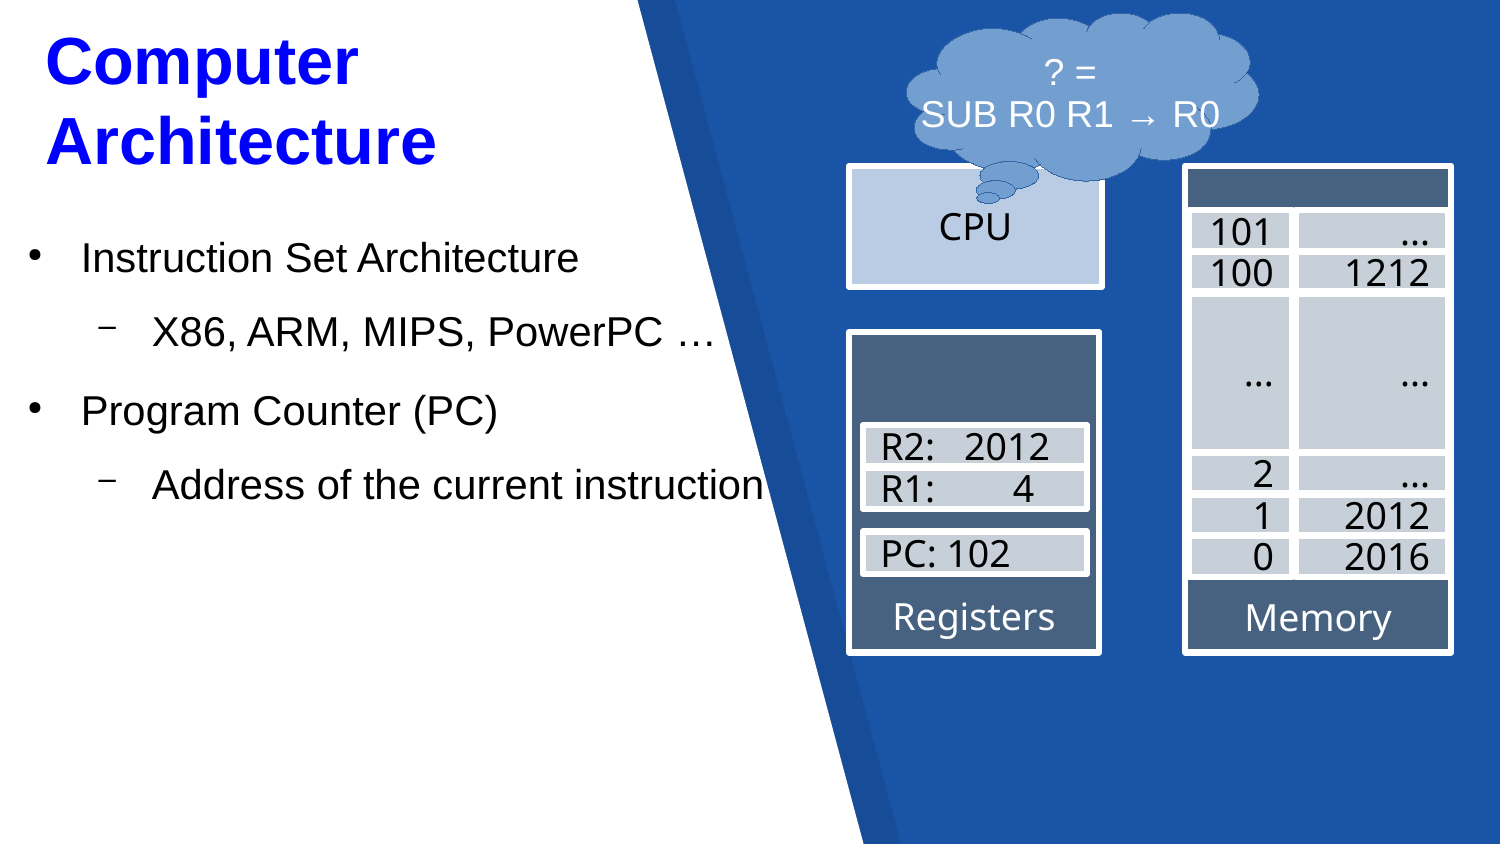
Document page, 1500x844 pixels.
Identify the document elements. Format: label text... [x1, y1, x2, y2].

text_box ... [1295, 209, 1449, 253]
text_box R1: 4 [862, 468, 1088, 509]
list Instruction Set Architecture X86, ARM, MIPS, PowerPC … Program Counter (PC) Address of the current instruction [0, 215, 797, 611]
text_box CPU [849, 165, 1102, 287]
text_box ... [1295, 294, 1449, 454]
text_box Registers [848, 332, 1100, 653]
text_box 2016 [1295, 536, 1449, 578]
text_box ... [1189, 294, 1292, 454]
title Computer Architecture [30, 113, 627, 193]
text_box 101 [1189, 209, 1292, 253]
text_box 1 [1189, 495, 1292, 536]
text_box 2012 [1295, 495, 1449, 536]
text_box PC: 102 [862, 531, 1088, 574]
text_box 1212 [1295, 253, 1449, 294]
text_box ... [1295, 454, 1449, 495]
text_box ? = SUB R0 R1 → R0 [906, 13, 1260, 204]
text_box Memory [1185, 165, 1452, 653]
text_box 2 [1189, 454, 1292, 495]
text_box R2: 2012 [862, 425, 1088, 468]
text_box 0 [1189, 536, 1292, 578]
text_box 100 [1189, 253, 1292, 294]
